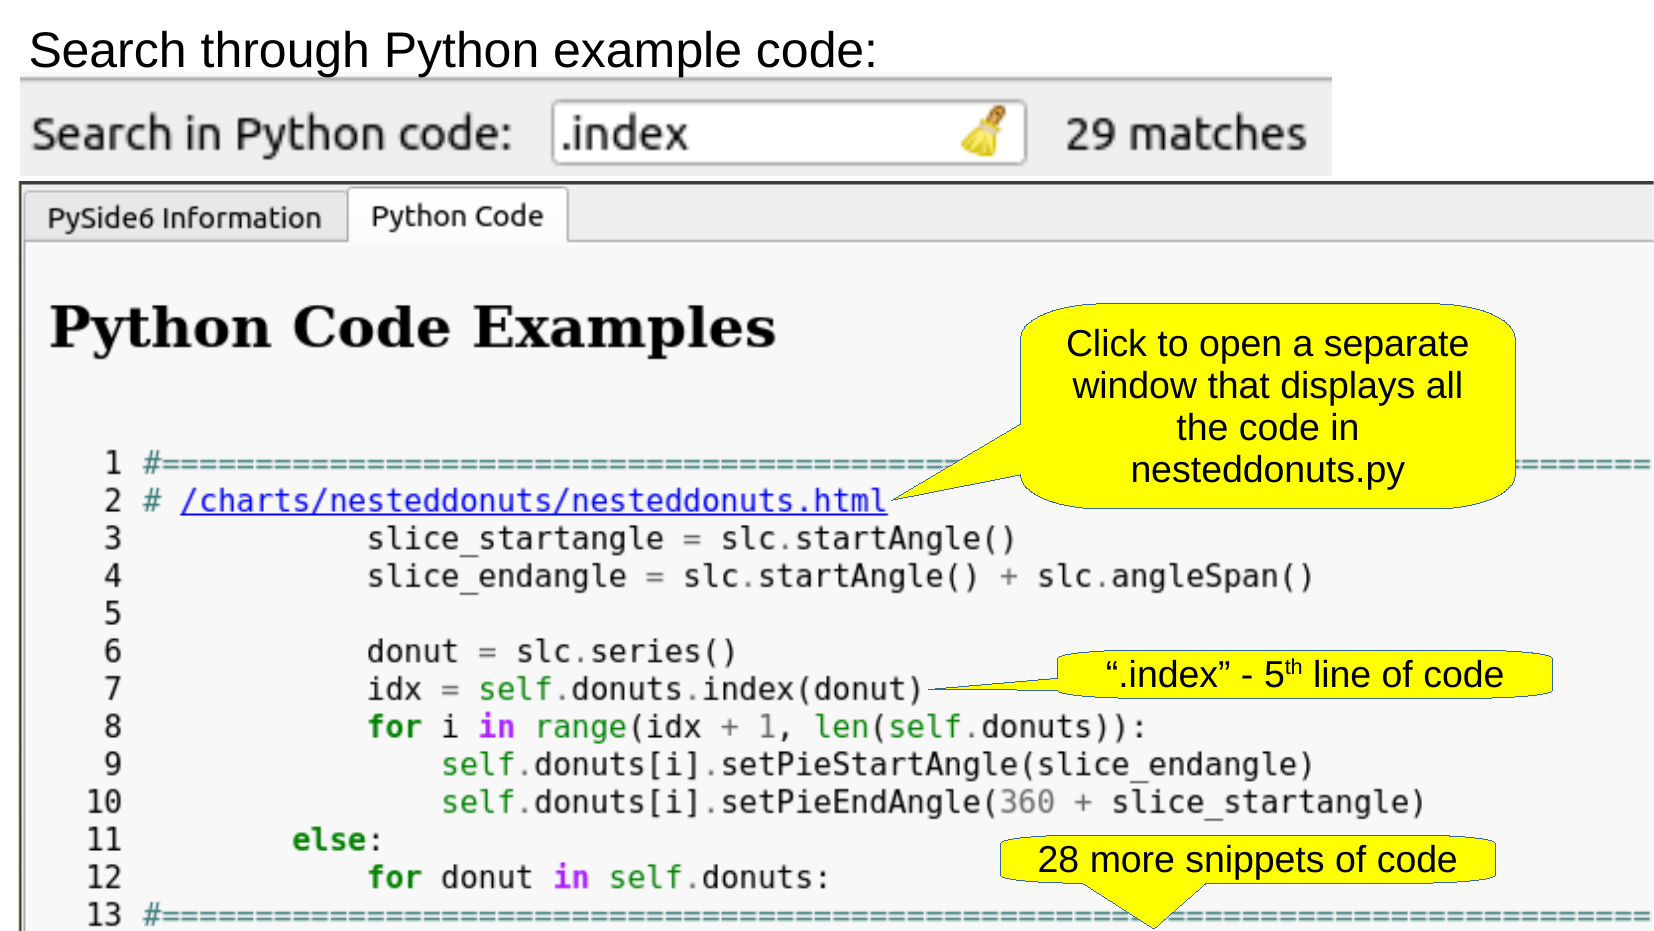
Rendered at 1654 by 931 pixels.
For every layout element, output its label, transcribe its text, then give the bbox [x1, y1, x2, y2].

picture [20, 72, 1332, 176]
text_box 28 more snippets of code [1000, 835, 1496, 929]
picture [18, 181, 1654, 931]
text_box Click to open a separate window that displays all the code in nesteddonuts.py [891, 303, 1516, 509]
text_box Search through Python example code: [28, 21, 1366, 86]
text_box “.index” - 5th line of code [928, 650, 1553, 699]
